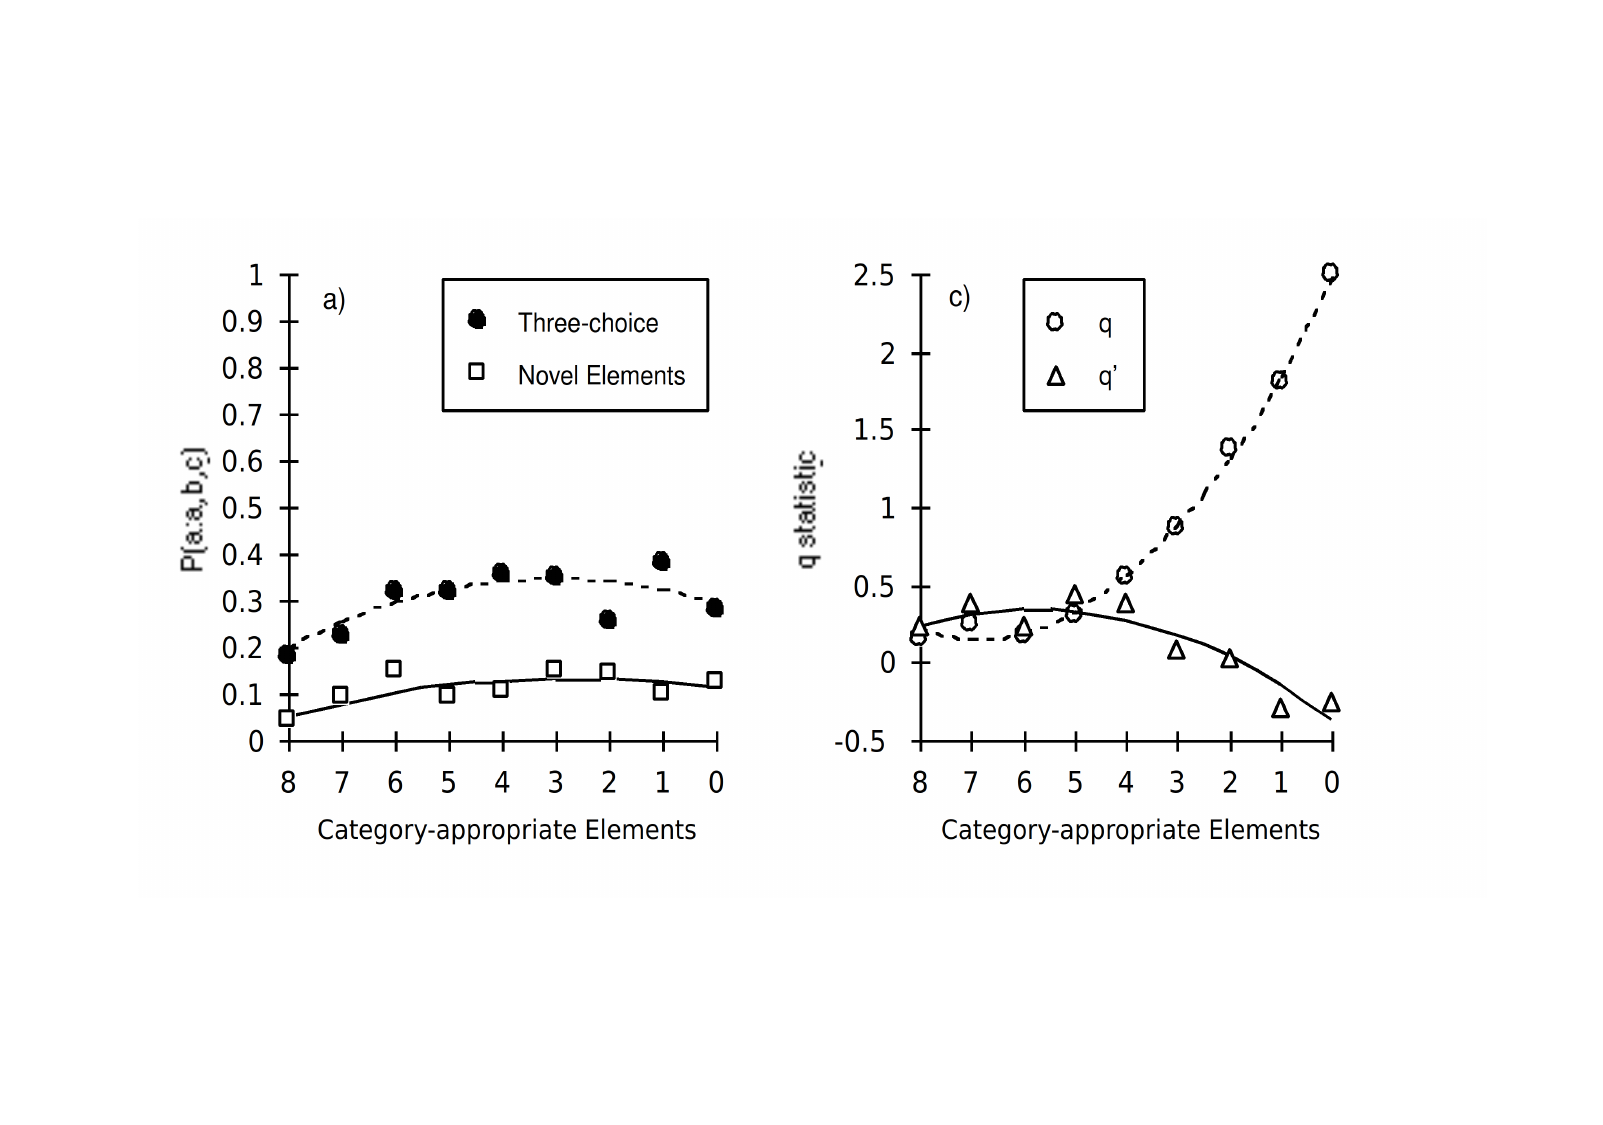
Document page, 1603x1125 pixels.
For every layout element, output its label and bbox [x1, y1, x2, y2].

picture [138, 218, 1489, 901]
